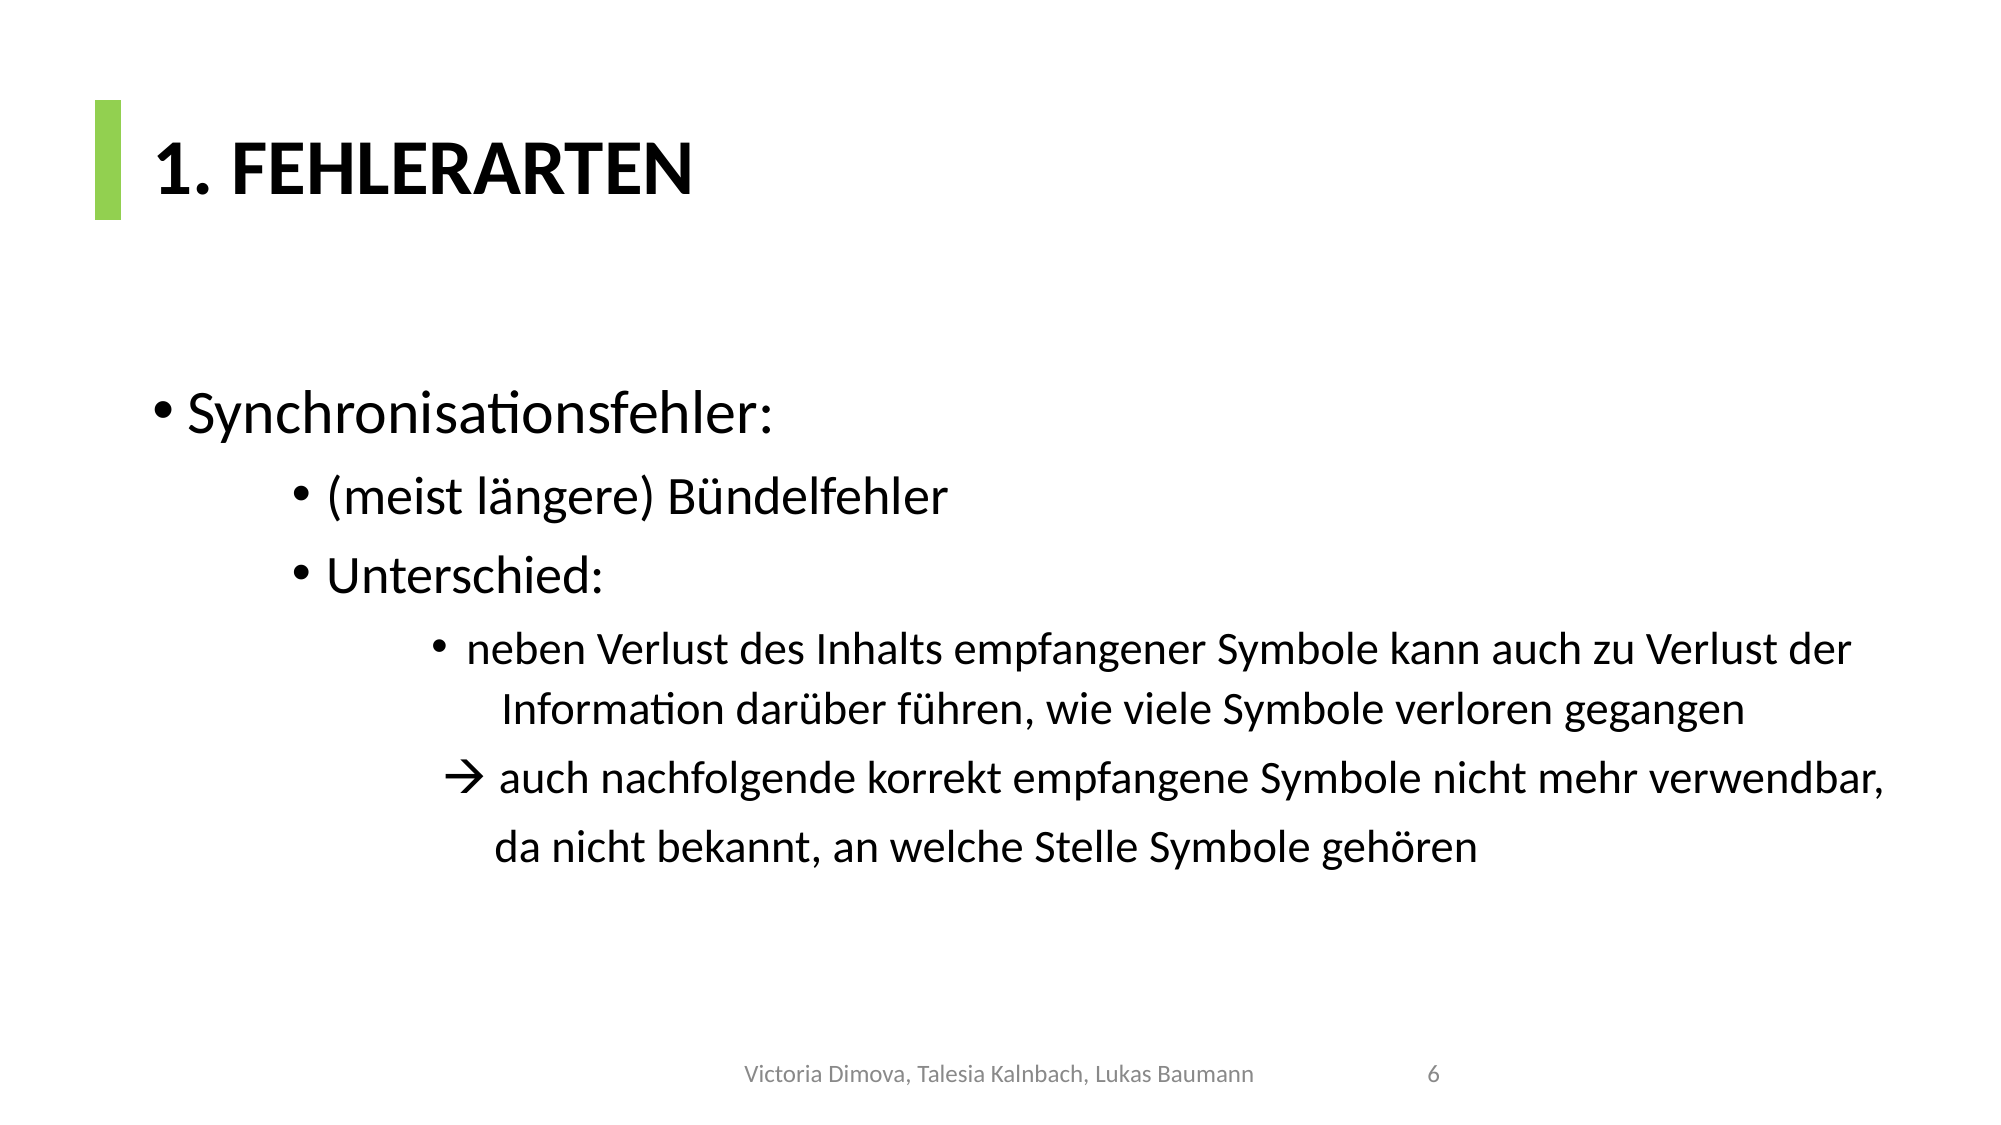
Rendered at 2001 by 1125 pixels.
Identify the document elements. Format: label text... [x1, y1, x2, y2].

title 1. FEHLERARTEN [137, 59, 1863, 278]
text_box [96, 101, 120, 219]
list Synchronisationsfehler: (meist längere) Bündelfehler Unterschied: neben Verlust des Inhalts empfangener Symbole kann auch zu Verlust der Information darüber führen, wie viele Symbole verloren gegangen  auch nachfolgende korrekt empfangene Symbole nicht mehr verwendbar, da nicht bekannt, an welche Stelle Symbole gehören [137, 359, 1936, 958]
text_box 6 [1412, 1042, 1863, 1103]
text_box Victoria Dimova, Talesia Kalnbach, Lukas Baumann [662, 1042, 1338, 1103]
